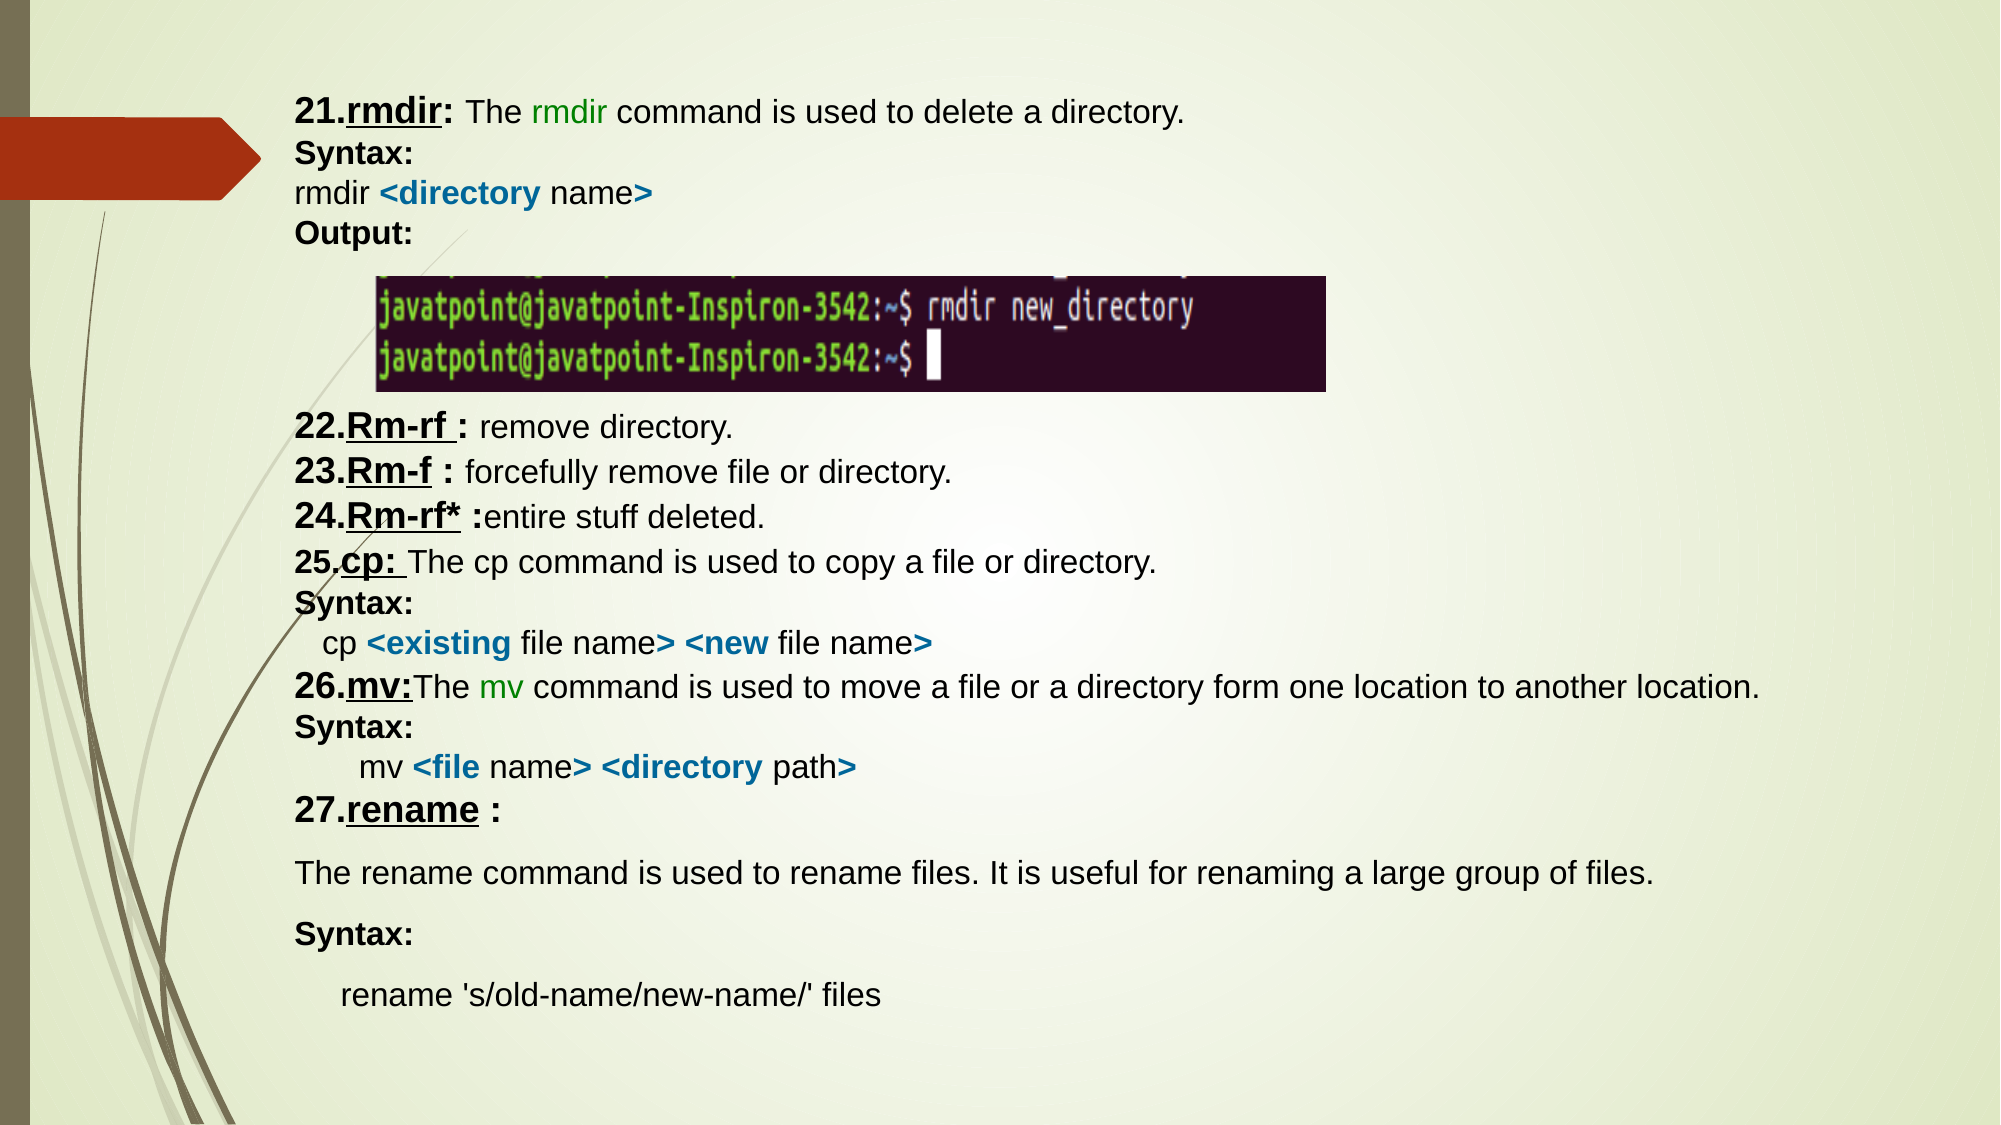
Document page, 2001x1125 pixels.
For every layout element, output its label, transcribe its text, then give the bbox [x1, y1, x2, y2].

picture [375, 276, 1326, 392]
list 21.rmdir: The rmdir command is used to delete a directory. Syntax: rmdir <directory name> Output: 22.Rm-rf : remove directory. 23.Rm-f : forcefully remove file or directory. 24.Rm-rf* :entire stuff deleted. 25.cp: The cp command is used to copy a file or directory. Syntax: cp <existing file name> <new file name> 26.mv:The mv command is used to move a file or a directory form one location to another location. Syntax: mv <file name> <directory path> 27.rename : The rename command is used to rename files. It is useful for renaming a large group of files. Syntax: rename 's/old-name/new-name/' files [279, 78, 1914, 1063]
